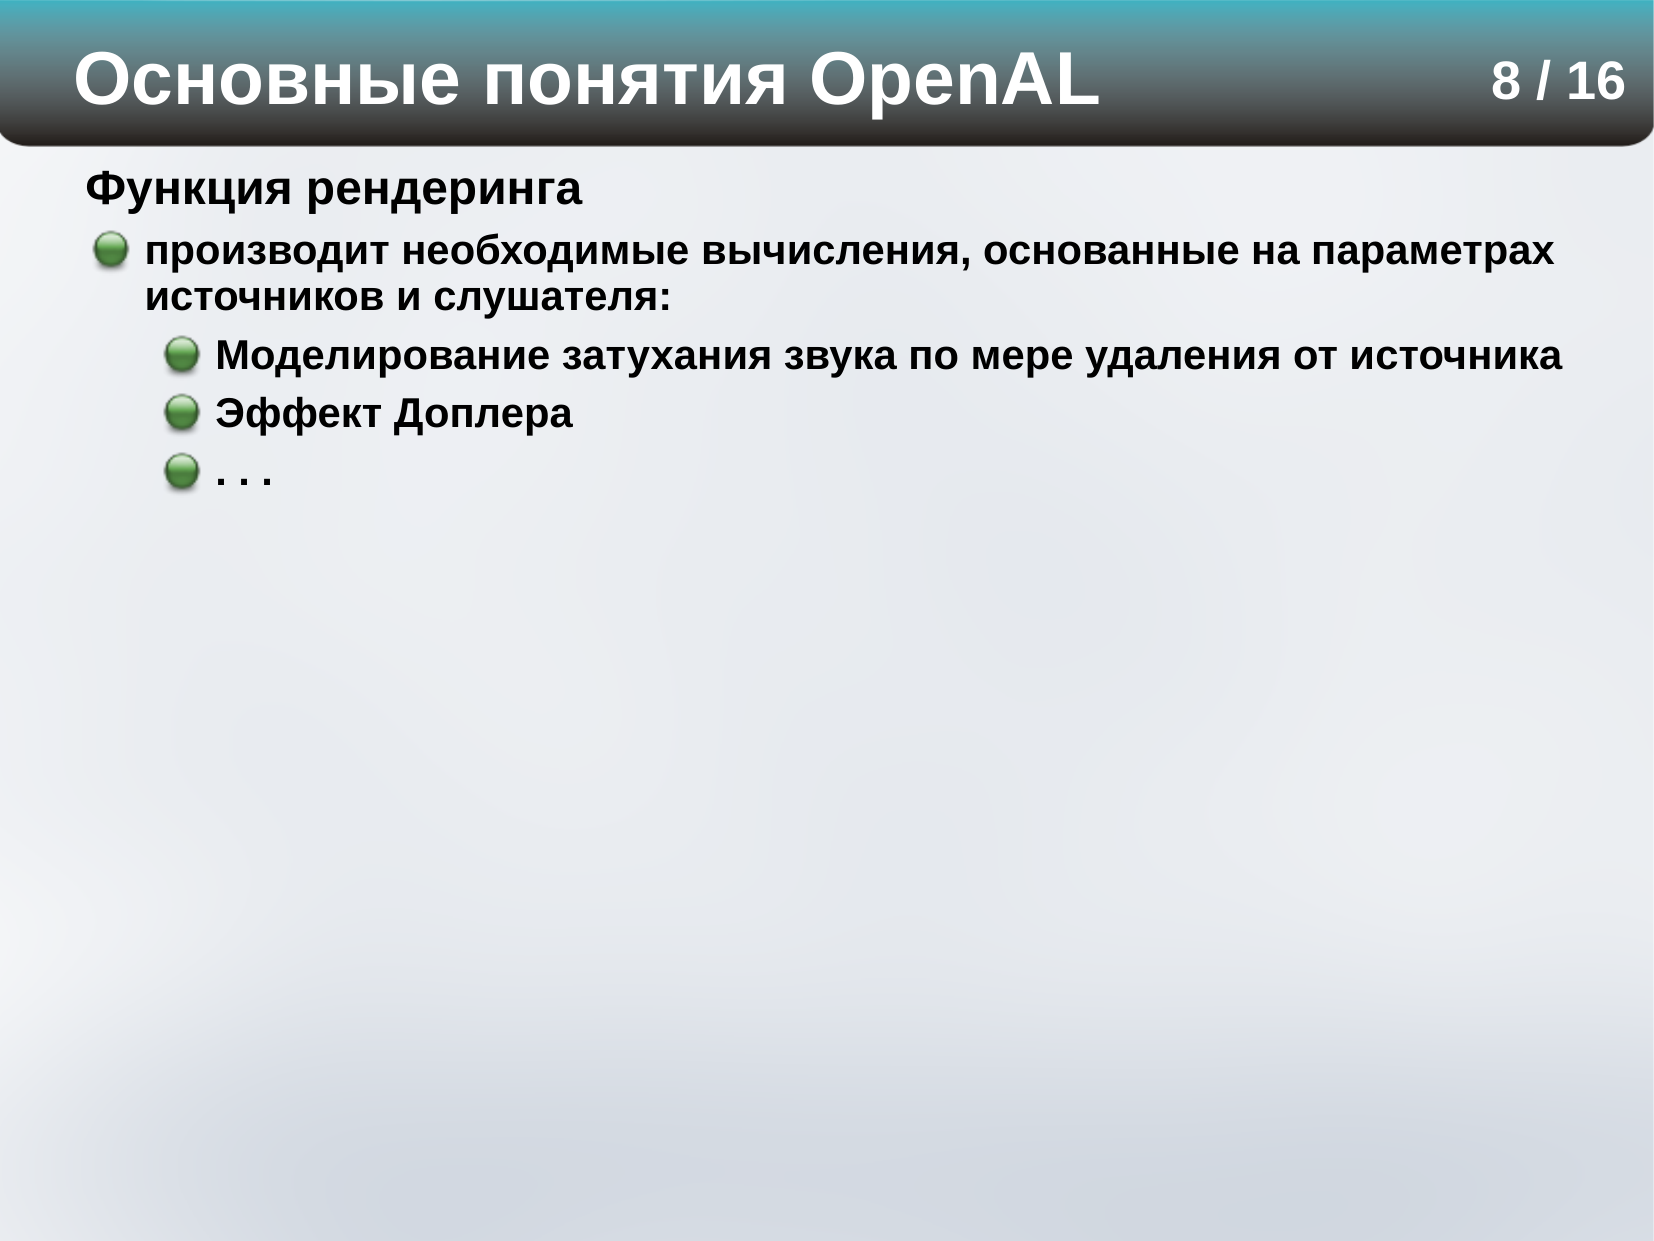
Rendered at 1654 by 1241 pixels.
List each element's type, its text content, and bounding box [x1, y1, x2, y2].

picture [0, 0, 1654, 1241]
text_box <номер> / 16 [1476, 42, 1654, 179]
text_box Основные понятия OpenAL [59, 29, 1418, 129]
text_box Функция рендеринга производит необходимые вычисления, основанные на параметрах источников и слушателя: Моделирование затухания звука по мере удаления от источника Эффект Доплера . . . [70, 153, 1625, 502]
